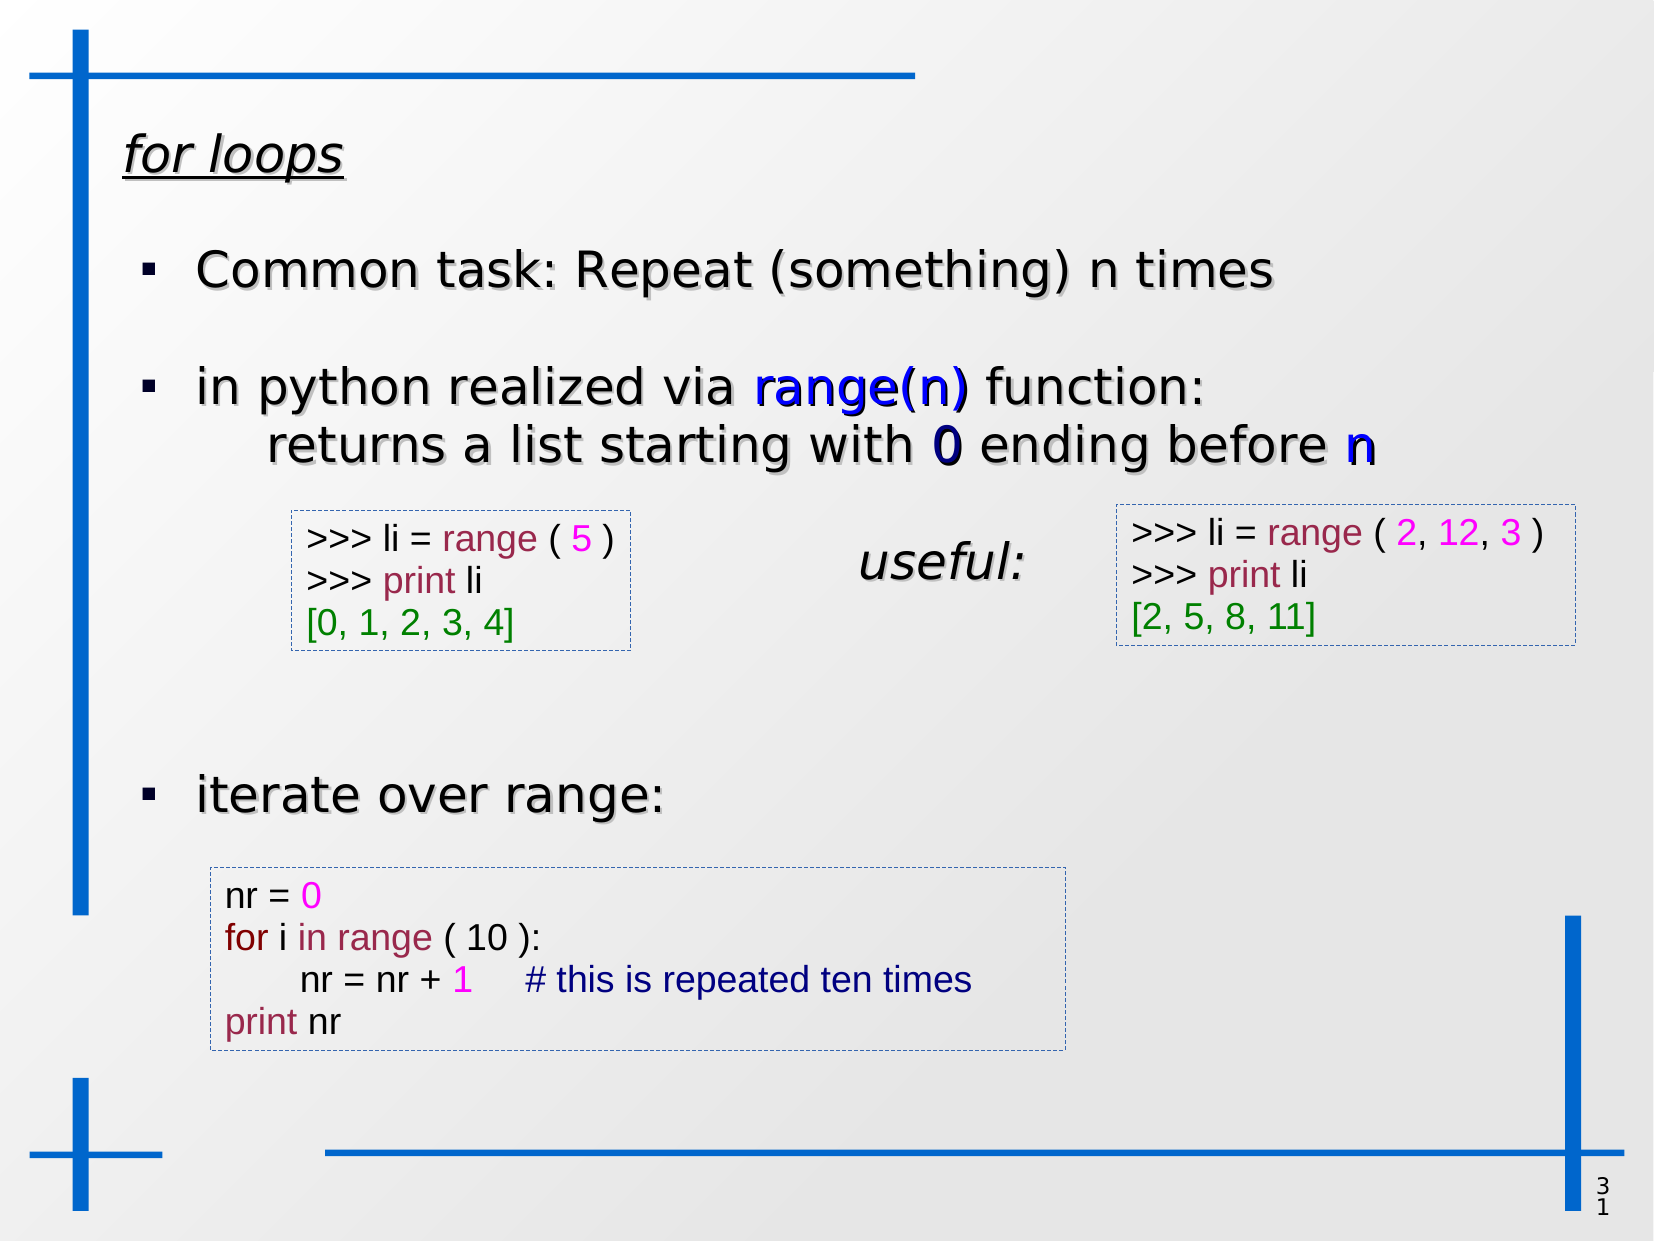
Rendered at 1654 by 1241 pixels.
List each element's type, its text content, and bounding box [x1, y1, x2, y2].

text_box >>> li = range ( 5 ) >>> print li [0, 1, 2, 3, 4] [291, 510, 631, 651]
title for loops [122, 91, 1524, 219]
list Common task: Repeat (something) n times in python realized via range(n) function: returns a list starting with 0 ending before n useful: iterate over range: [124, 241, 1526, 1133]
text_box >>> li = range ( 2, 12, 3 ) >>> print li [2, 5, 8, 11] [1116, 504, 1576, 646]
text_box nr = 0 for i in range ( 10 ): nr = nr + 1 # this is repeated ten times print nr [210, 867, 1066, 1051]
